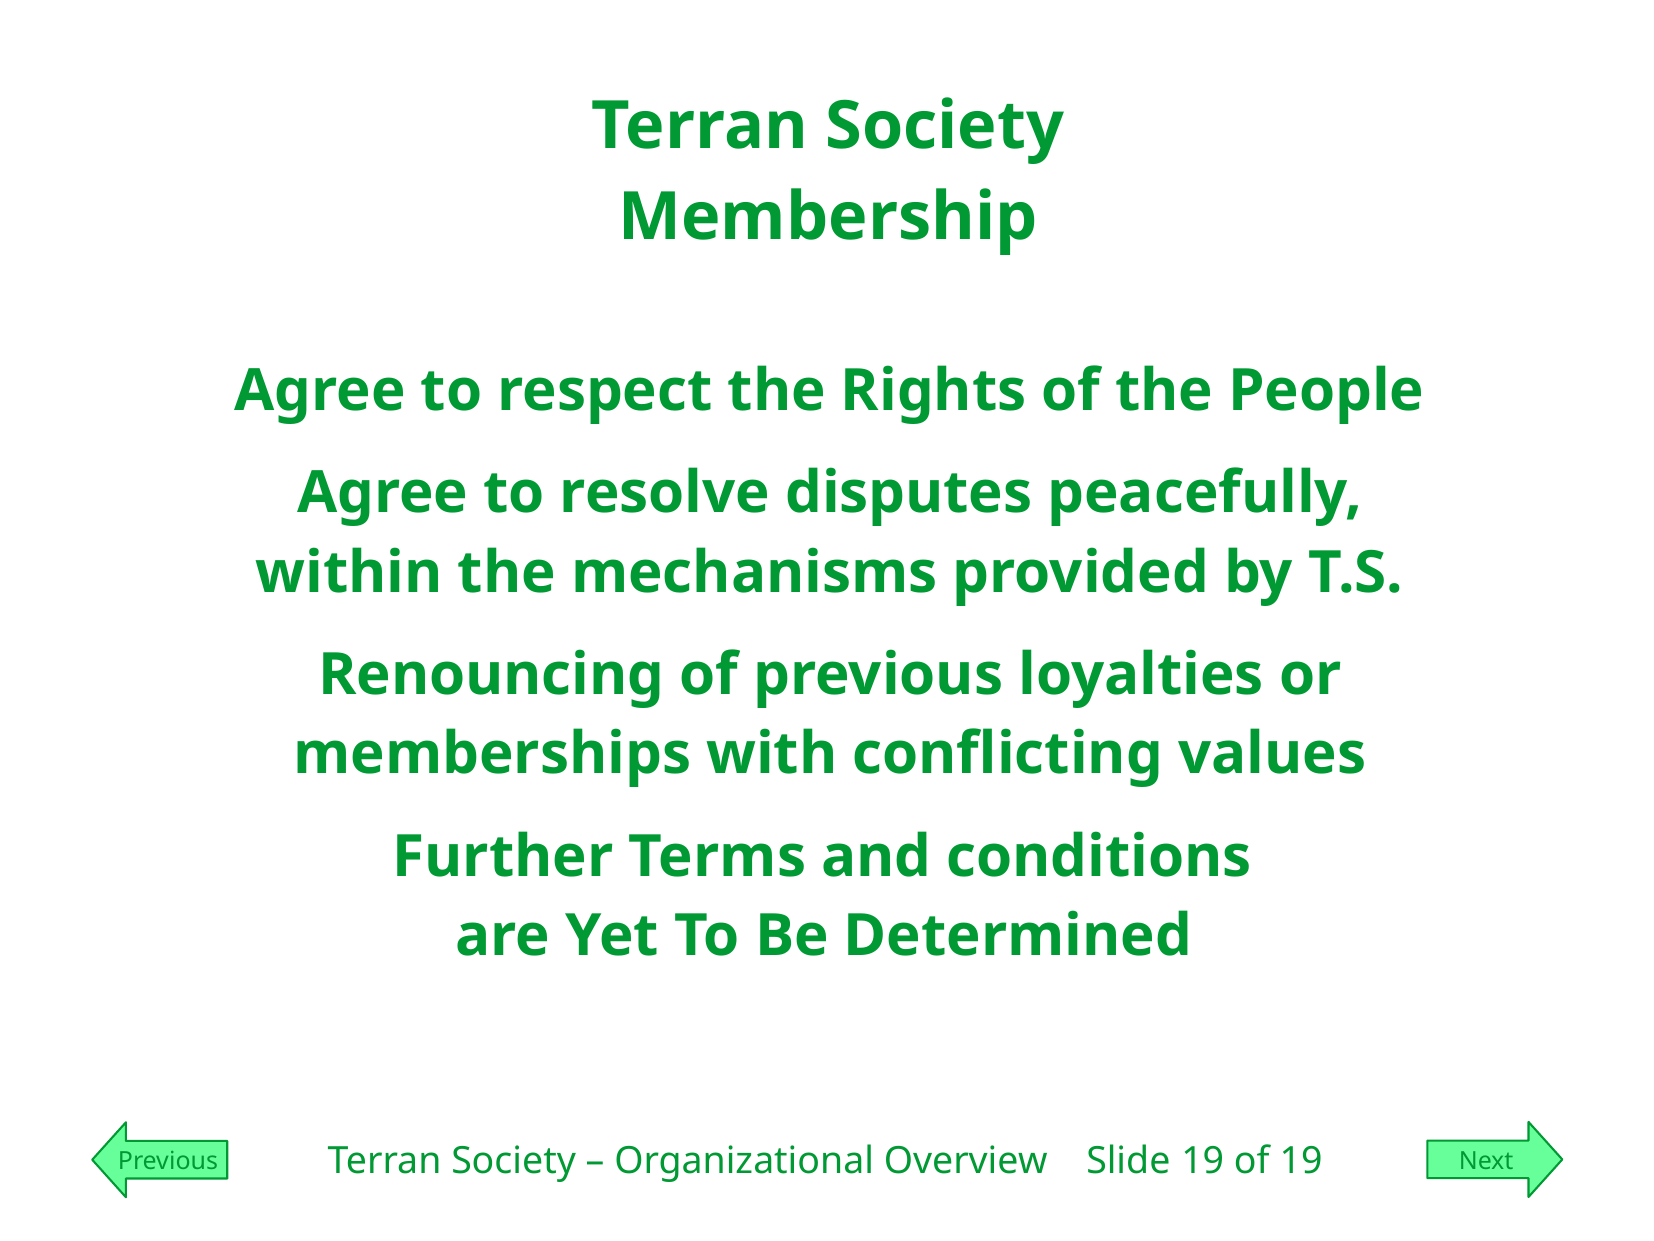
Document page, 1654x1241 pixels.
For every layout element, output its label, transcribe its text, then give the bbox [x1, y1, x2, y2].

title Terran Society Membership [84, 75, 1573, 262]
text_box Next [1427, 1121, 1563, 1197]
text_box Terran Society – Organizational Overview Slide <number> of 19 [270, 1125, 1381, 1241]
text_box Agree to respect the Rights of the People Agree to resolve disputes peacefully, within the mechanisms provided by T.S. Renouncing of previous loyalties or memberships with conflicting values Further Terms and conditions are Yet To Be Determined [154, 269, 1505, 1051]
text_box Previous [92, 1122, 228, 1198]
